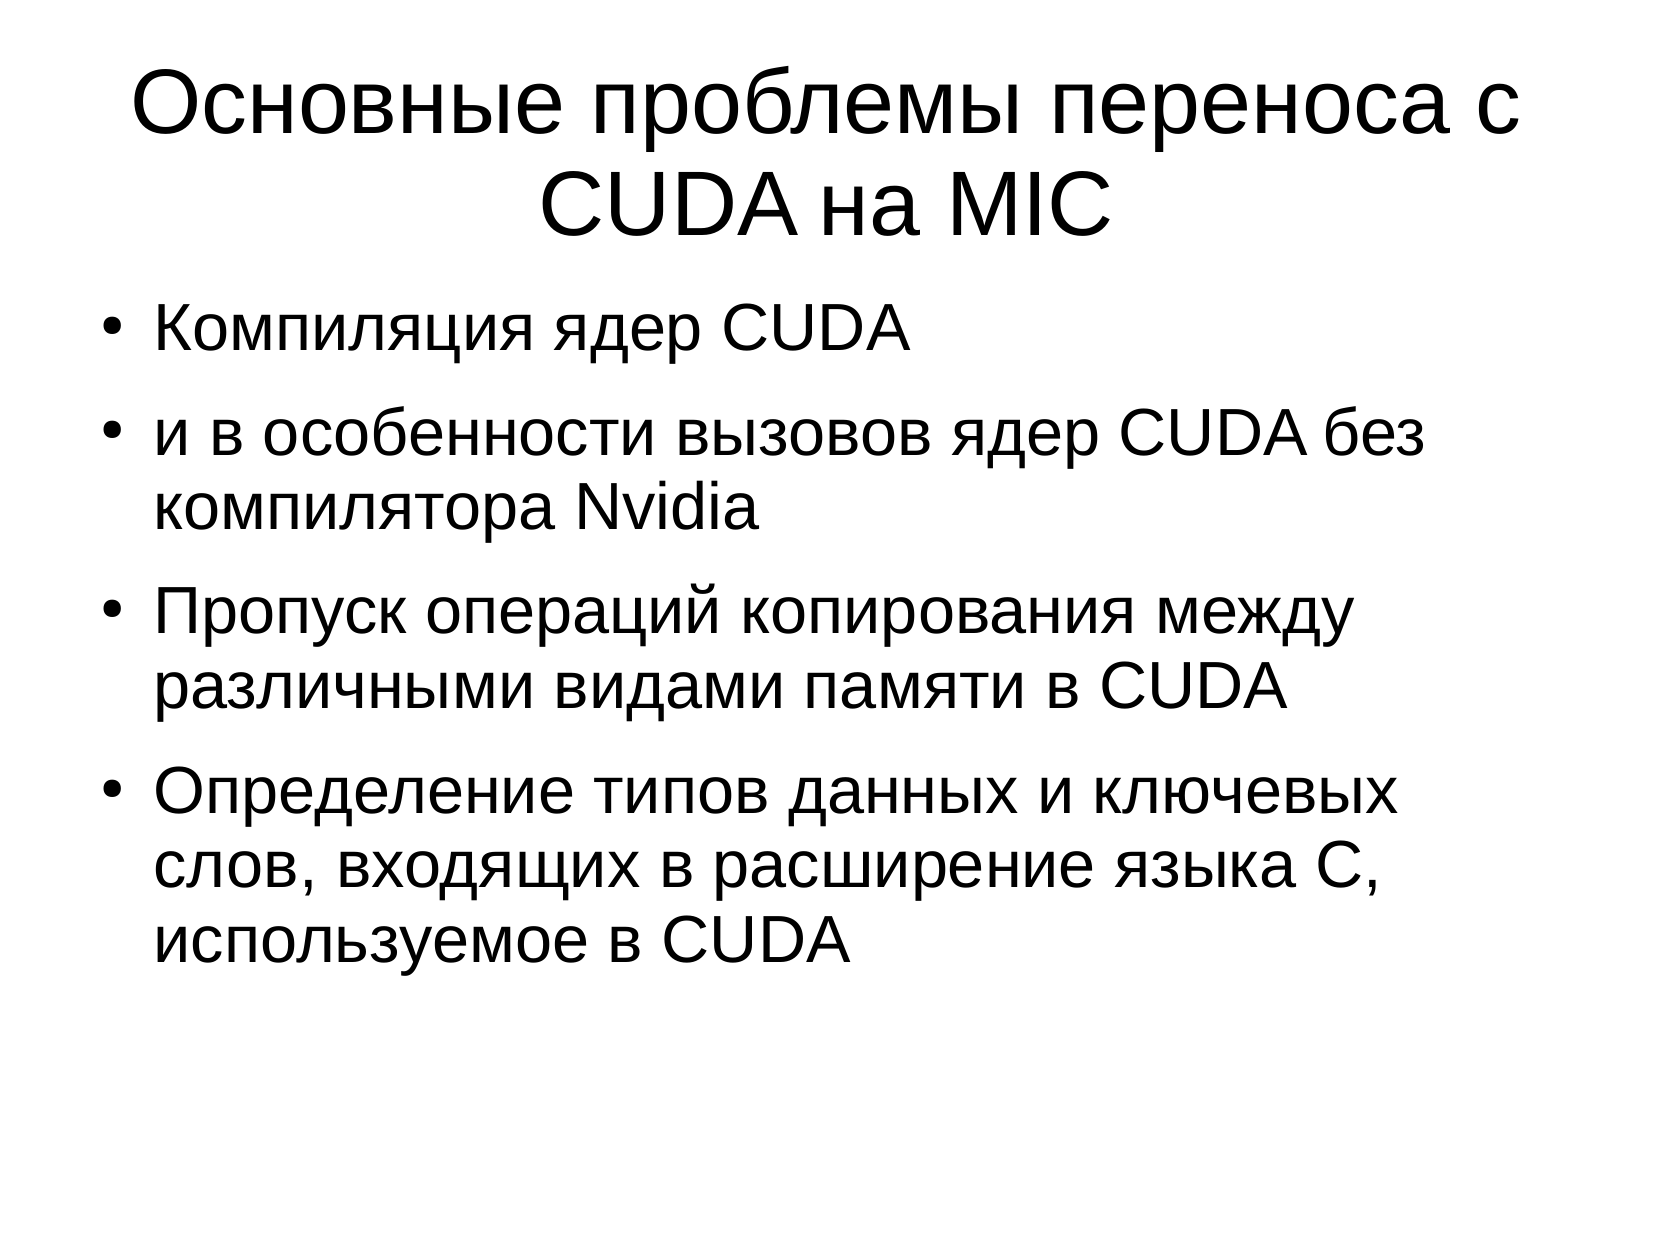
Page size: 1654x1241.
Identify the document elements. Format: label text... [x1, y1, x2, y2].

title Основные проблемы переноса с CUDA на MIC [82, 49, 1571, 257]
list Компиляция ядер CUDA и в особенности вызовов ядер CUDA без компилятора Nvidia Пропуск операций копирования между различными видами памяти в CUDA Определение типов данных и ключевых слов, входящих в расширение языка C, используемое в CUDA [82, 290, 1571, 1010]
